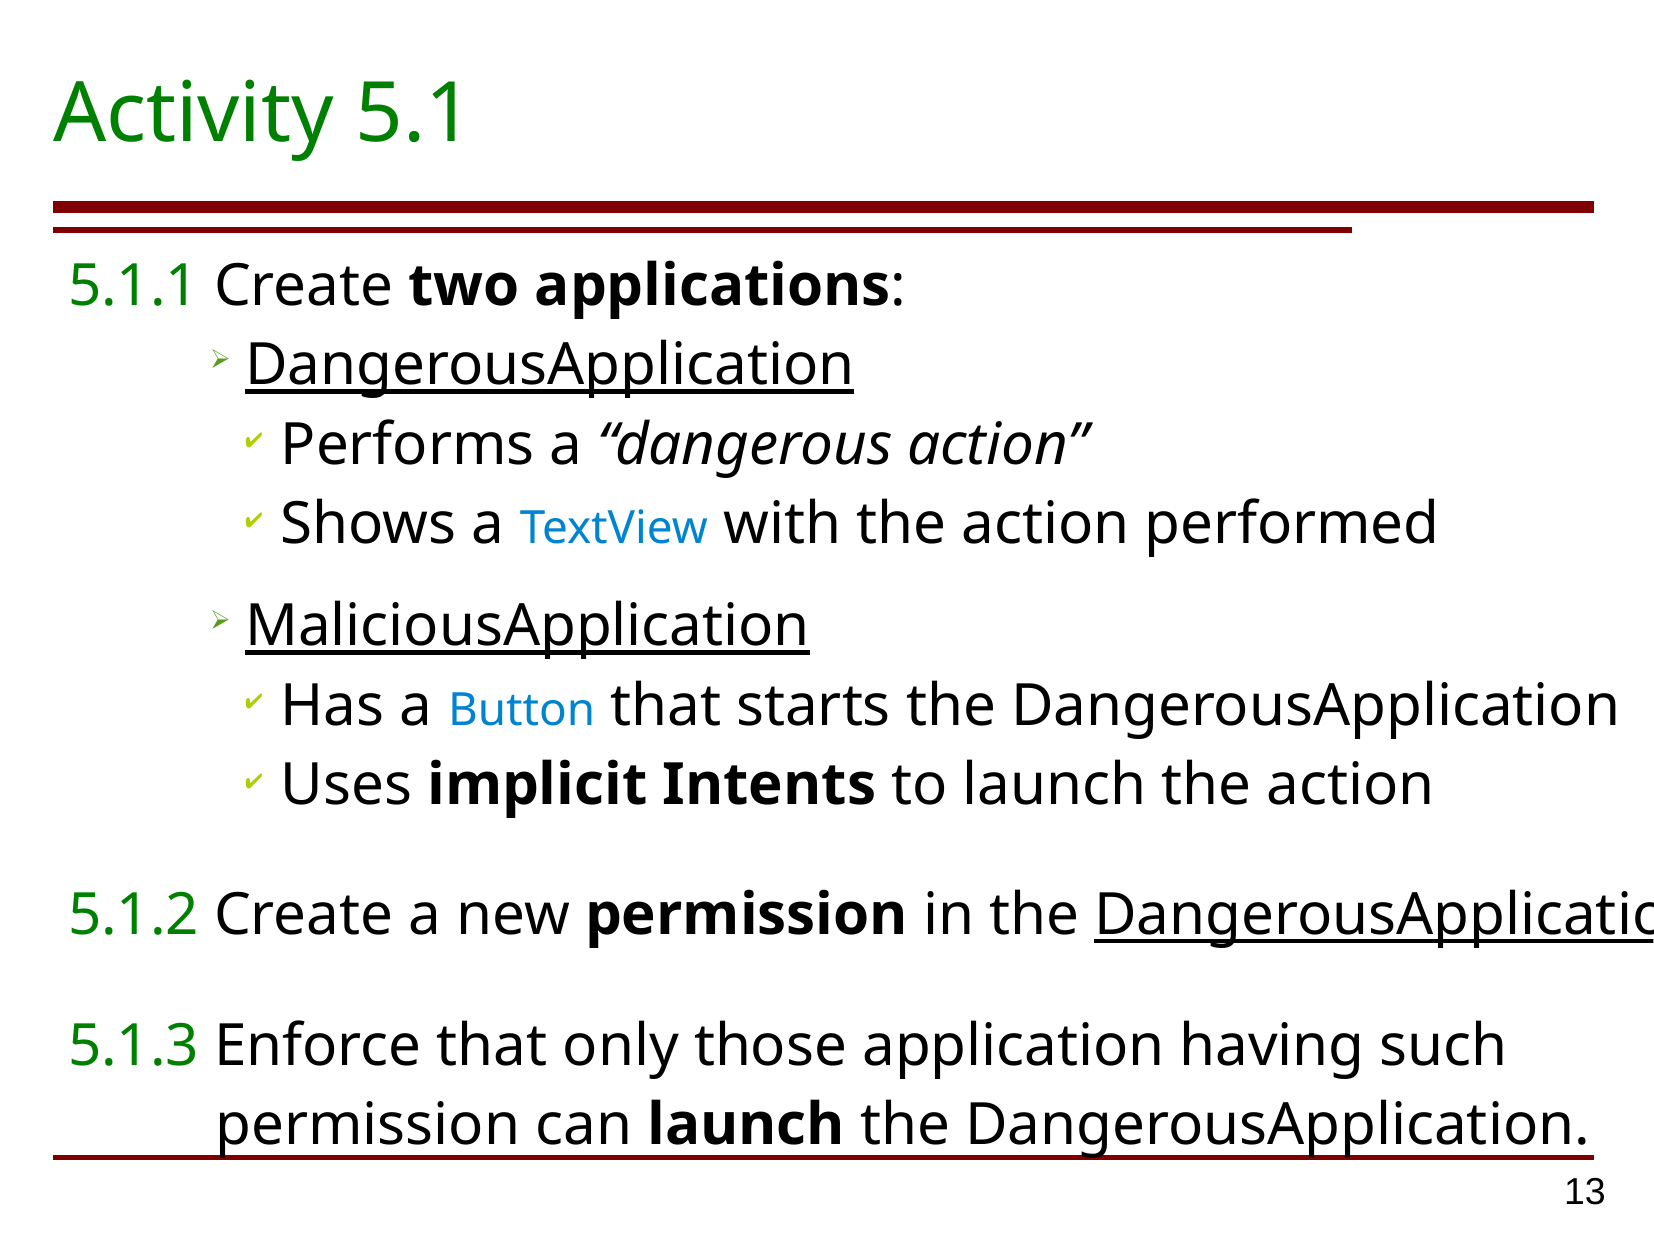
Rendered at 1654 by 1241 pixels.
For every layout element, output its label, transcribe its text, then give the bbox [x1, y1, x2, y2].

text_box <número> [35, 1163, 1654, 1221]
text_box 5.1.1 Create two applications: DangerousApplication Performs a “dangerous action” Shows a TextView with the action performed MaliciousApplication Has a Button that starts the DangerousApplication Uses implicit Intents to launch the action 5.1.2 Create a new permission in the DangerousApplication. 5.1.3 Enforce that only those application having such permission can launch the DangerousApplication. [53, 236, 1637, 1154]
subtitle Activity 5.1 [53, 48, 1542, 172]
